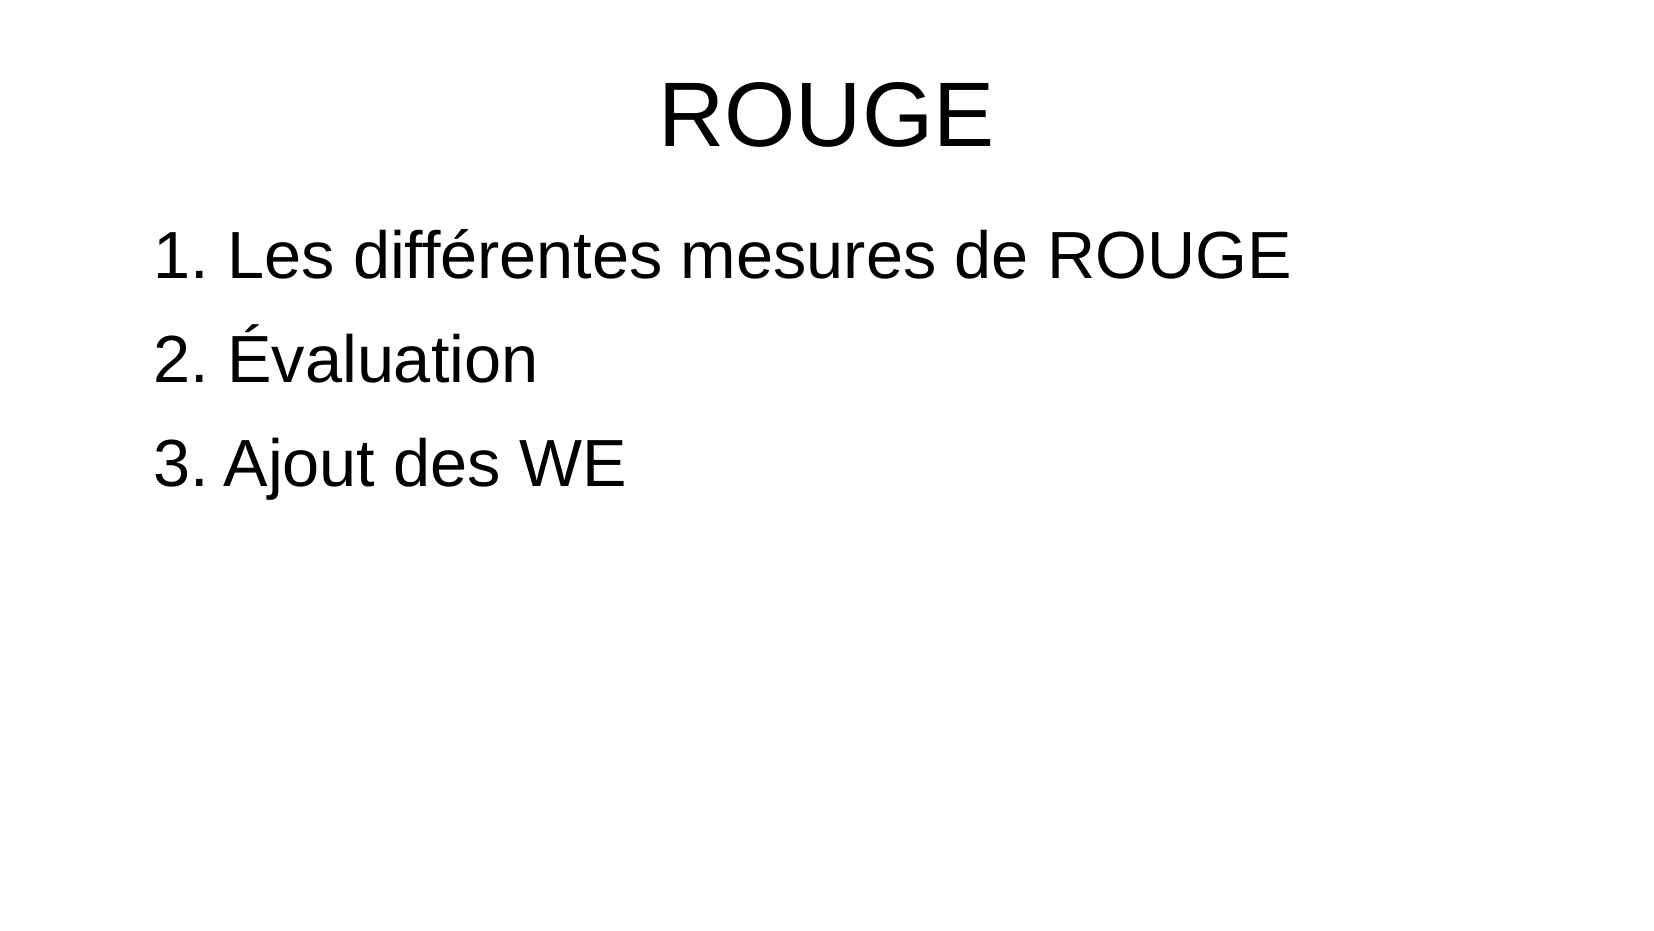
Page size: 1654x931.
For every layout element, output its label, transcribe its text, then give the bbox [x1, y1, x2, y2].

list 1. Les différentes mesures de ROUGE 2. Évaluation 3. Ajout des WE [82, 217, 1571, 758]
title ROUGE [82, 37, 1571, 193]
